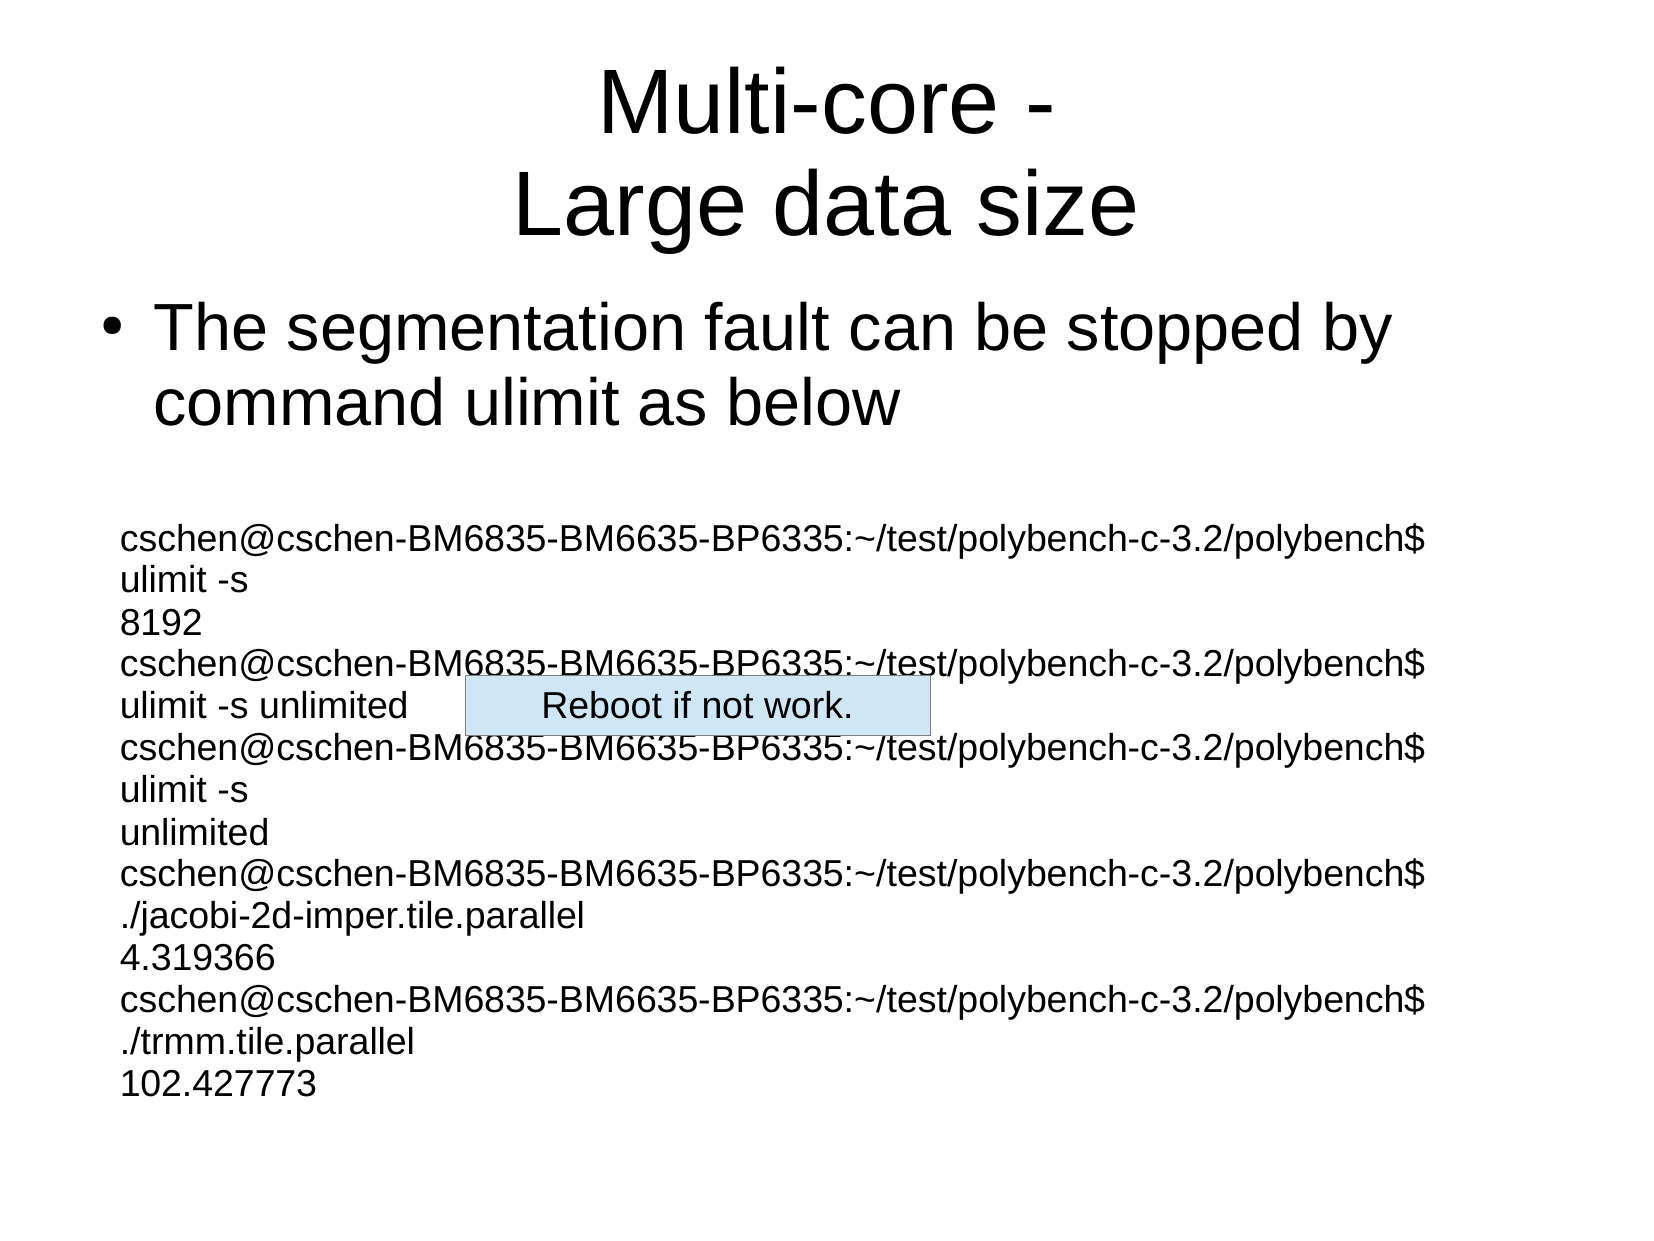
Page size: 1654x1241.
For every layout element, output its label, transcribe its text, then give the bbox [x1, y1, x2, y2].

list The segmentation fault can be stopped by command ulimit as below [82, 290, 1538, 1010]
text_box cschen@cschen-BM6835-BM6635-BP6335:~/test/polybench-c-3.2/polybench$ ulimit -s 8192 cschen@cschen-BM6835-BM6635-BP6335:~/test/polybench-c-3.2/polybench$ ulimit -s unlimited cschen@cschen-BM6835-BM6635-BP6335:~/test/polybench-c-3.2/polybench$ ulimit -s unlimited cschen@cschen-BM6835-BM6635-BP6335:~/test/polybench-c-3.2/polybench$ ./jacobi-2d-imper.tile.parallel 4.319366 cschen@cschen-BM6835-BM6635-BP6335:~/test/polybench-c-3.2/polybench$ ./trmm.tile.parallel 102.427773 [105, 509, 1531, 1113]
text_box Reboot if not work. [465, 675, 931, 736]
title Multi-core - Large data size [82, 49, 1571, 257]
